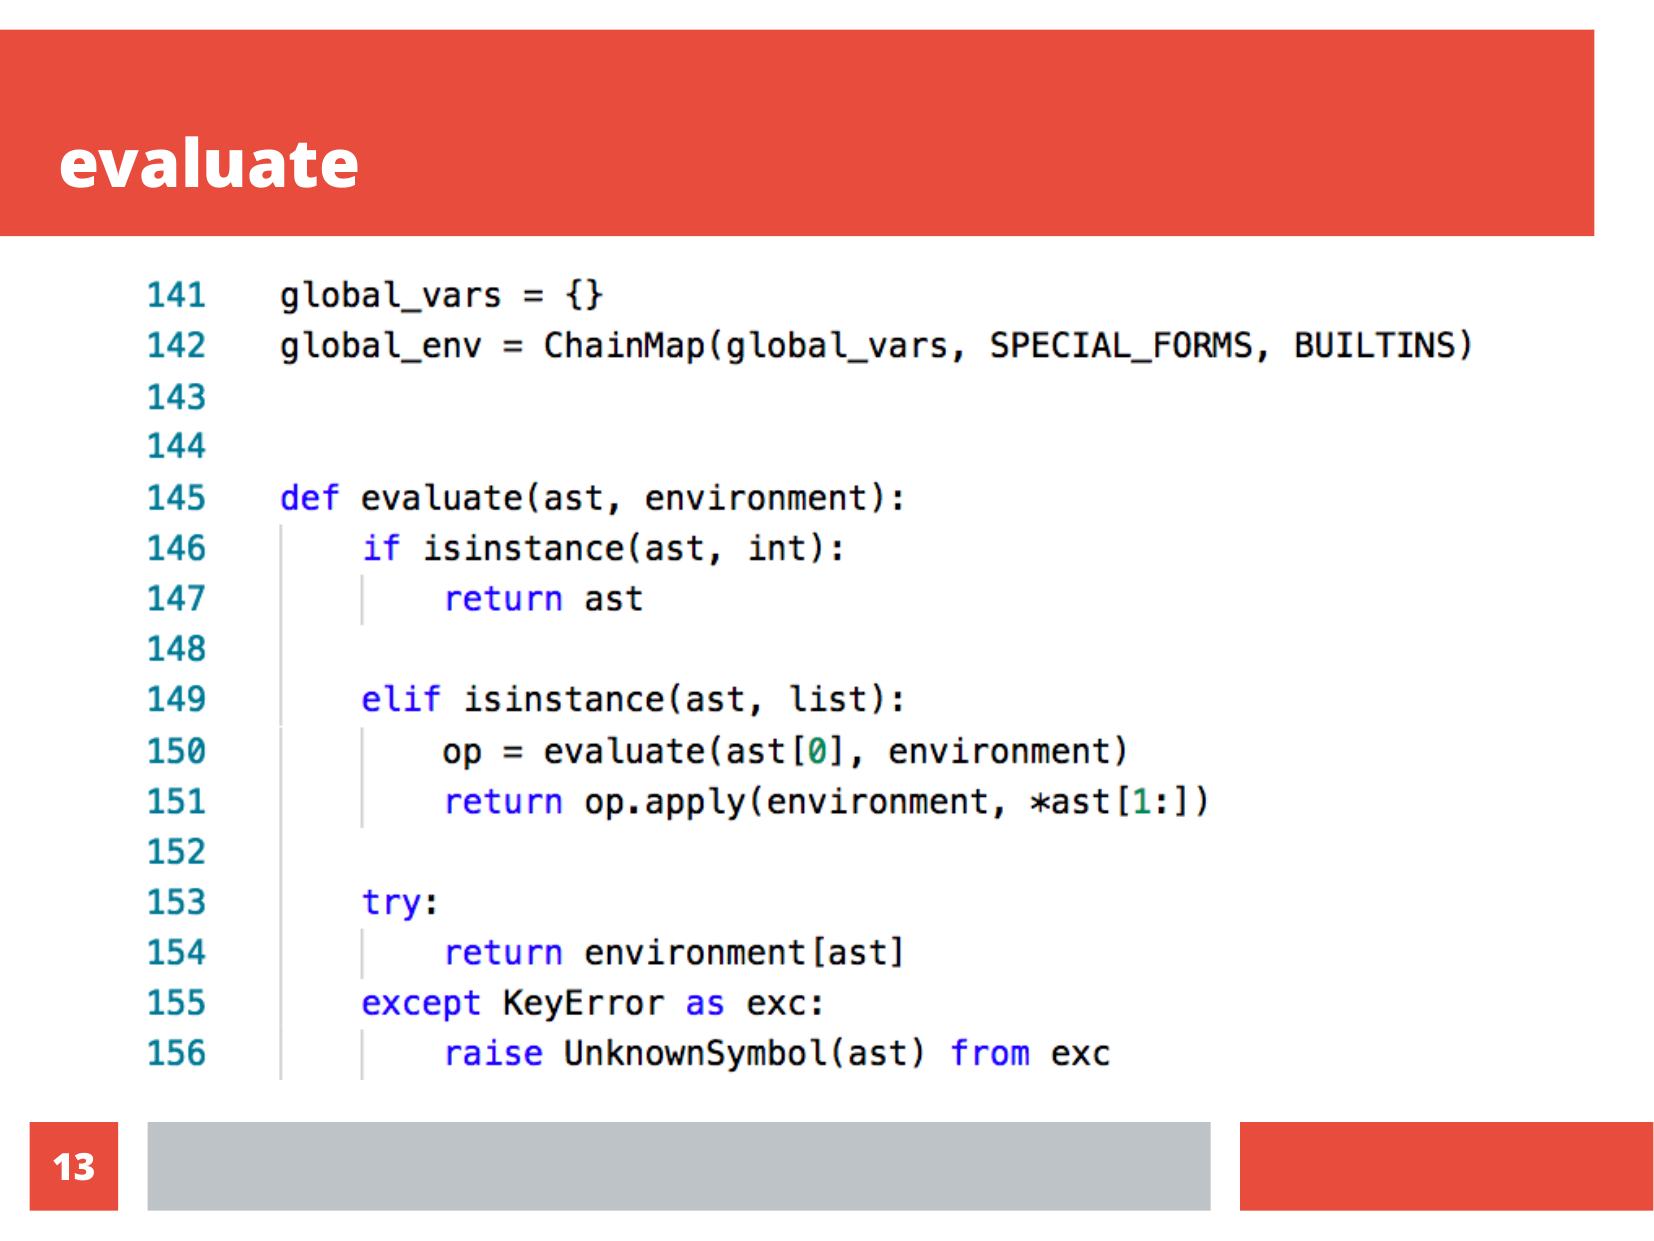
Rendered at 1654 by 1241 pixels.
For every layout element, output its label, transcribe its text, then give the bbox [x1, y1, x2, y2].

title evaluate [59, 59, 1595, 207]
picture [148, 278, 1471, 1081]
